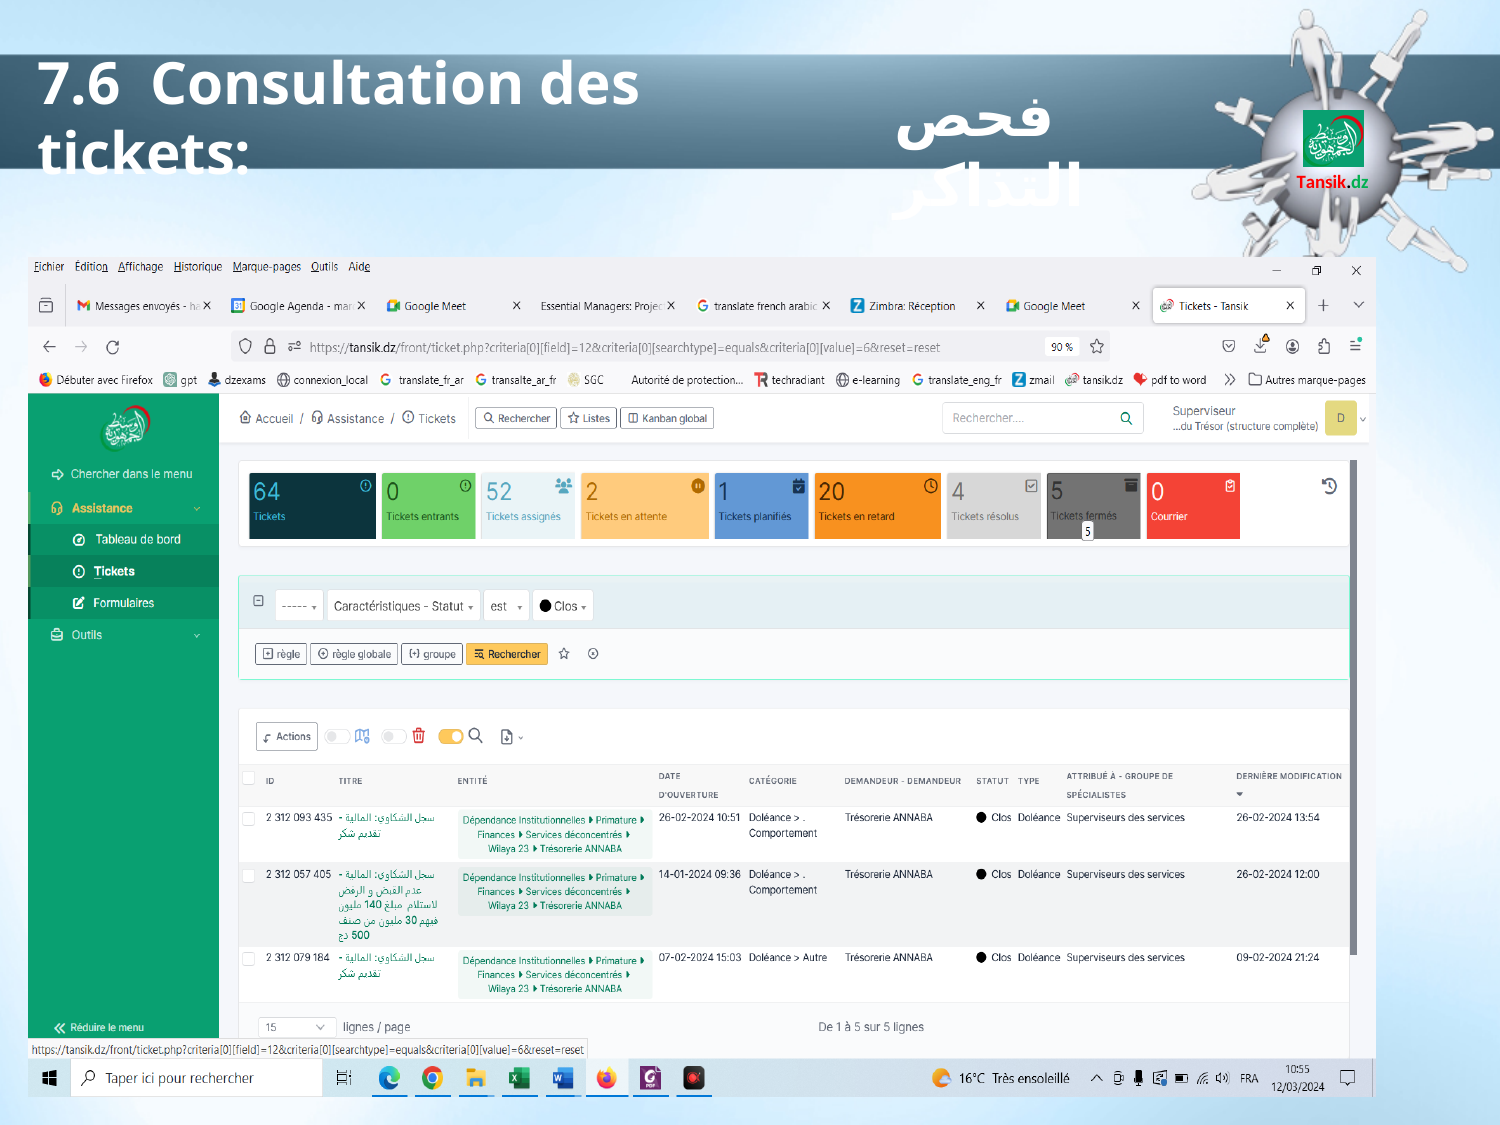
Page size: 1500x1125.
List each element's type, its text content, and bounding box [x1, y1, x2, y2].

title 7.6 Consultation des tickets: [22, 39, 815, 157]
text_box Tansik.dz [1281, 161, 1386, 197]
picture [1303, 110, 1364, 161]
text_box فحص التذاكر [880, 70, 1211, 154]
picture [28, 257, 1376, 1097]
